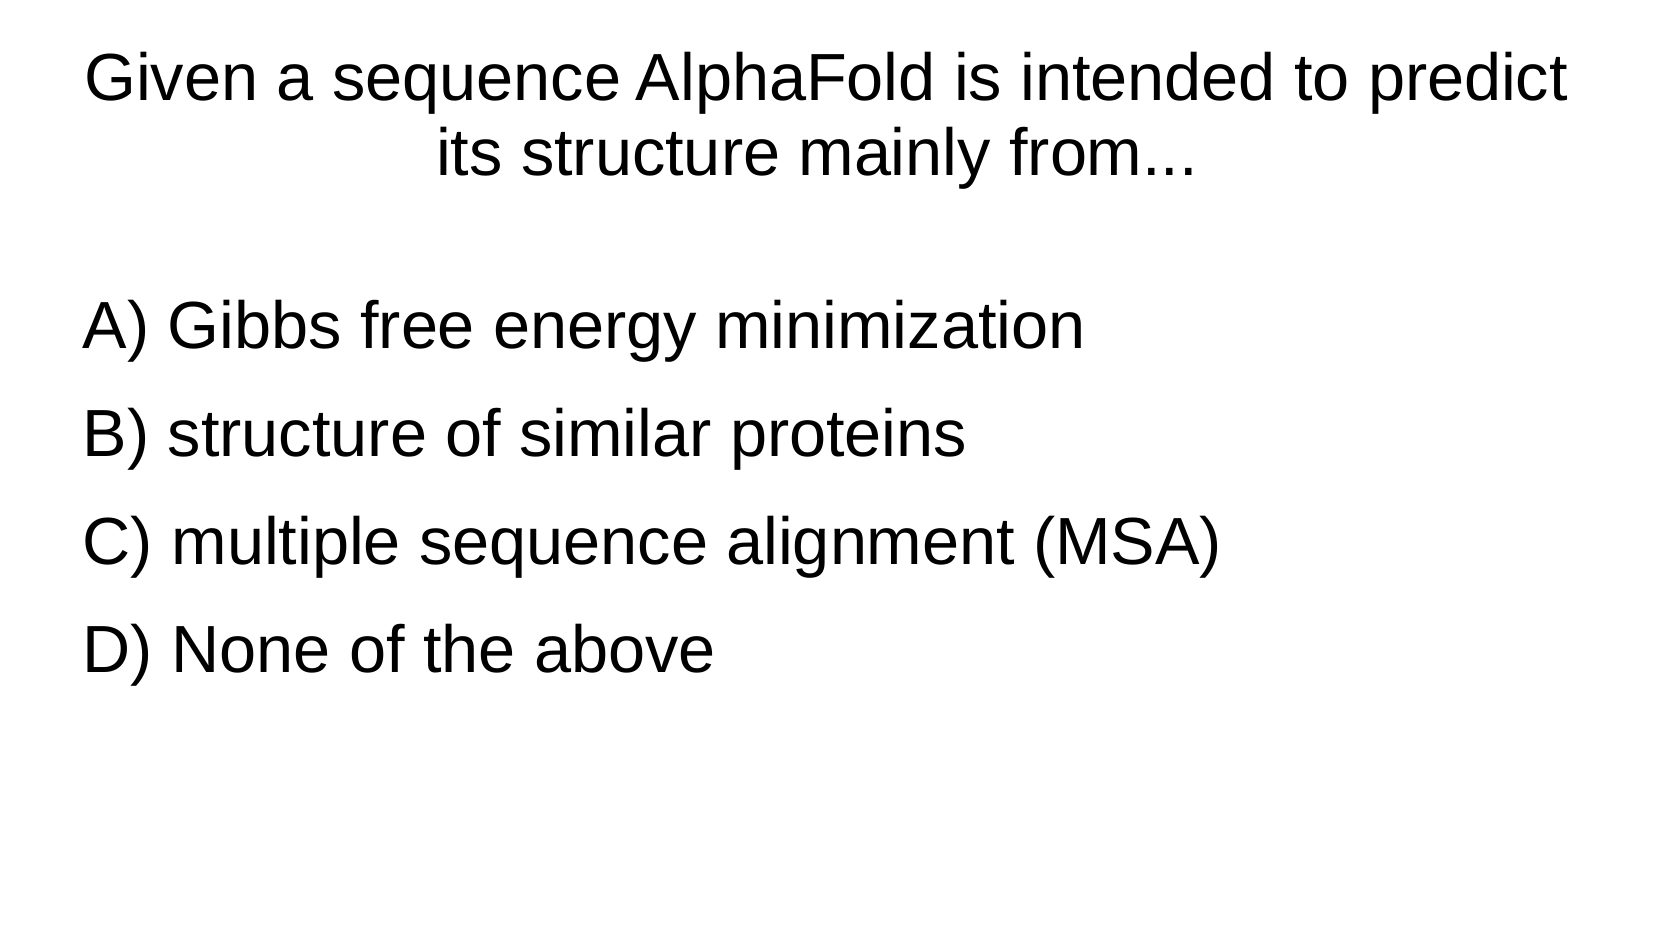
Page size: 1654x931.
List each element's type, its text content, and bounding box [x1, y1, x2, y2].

title Given a sequence AlphaFold is intended to predict its structure mainly from... [82, 37, 1571, 193]
subtitle Gibbs free energy minimization structure of similar proteins multiple sequence alignment (MSA) None of the above [82, 217, 1571, 758]
